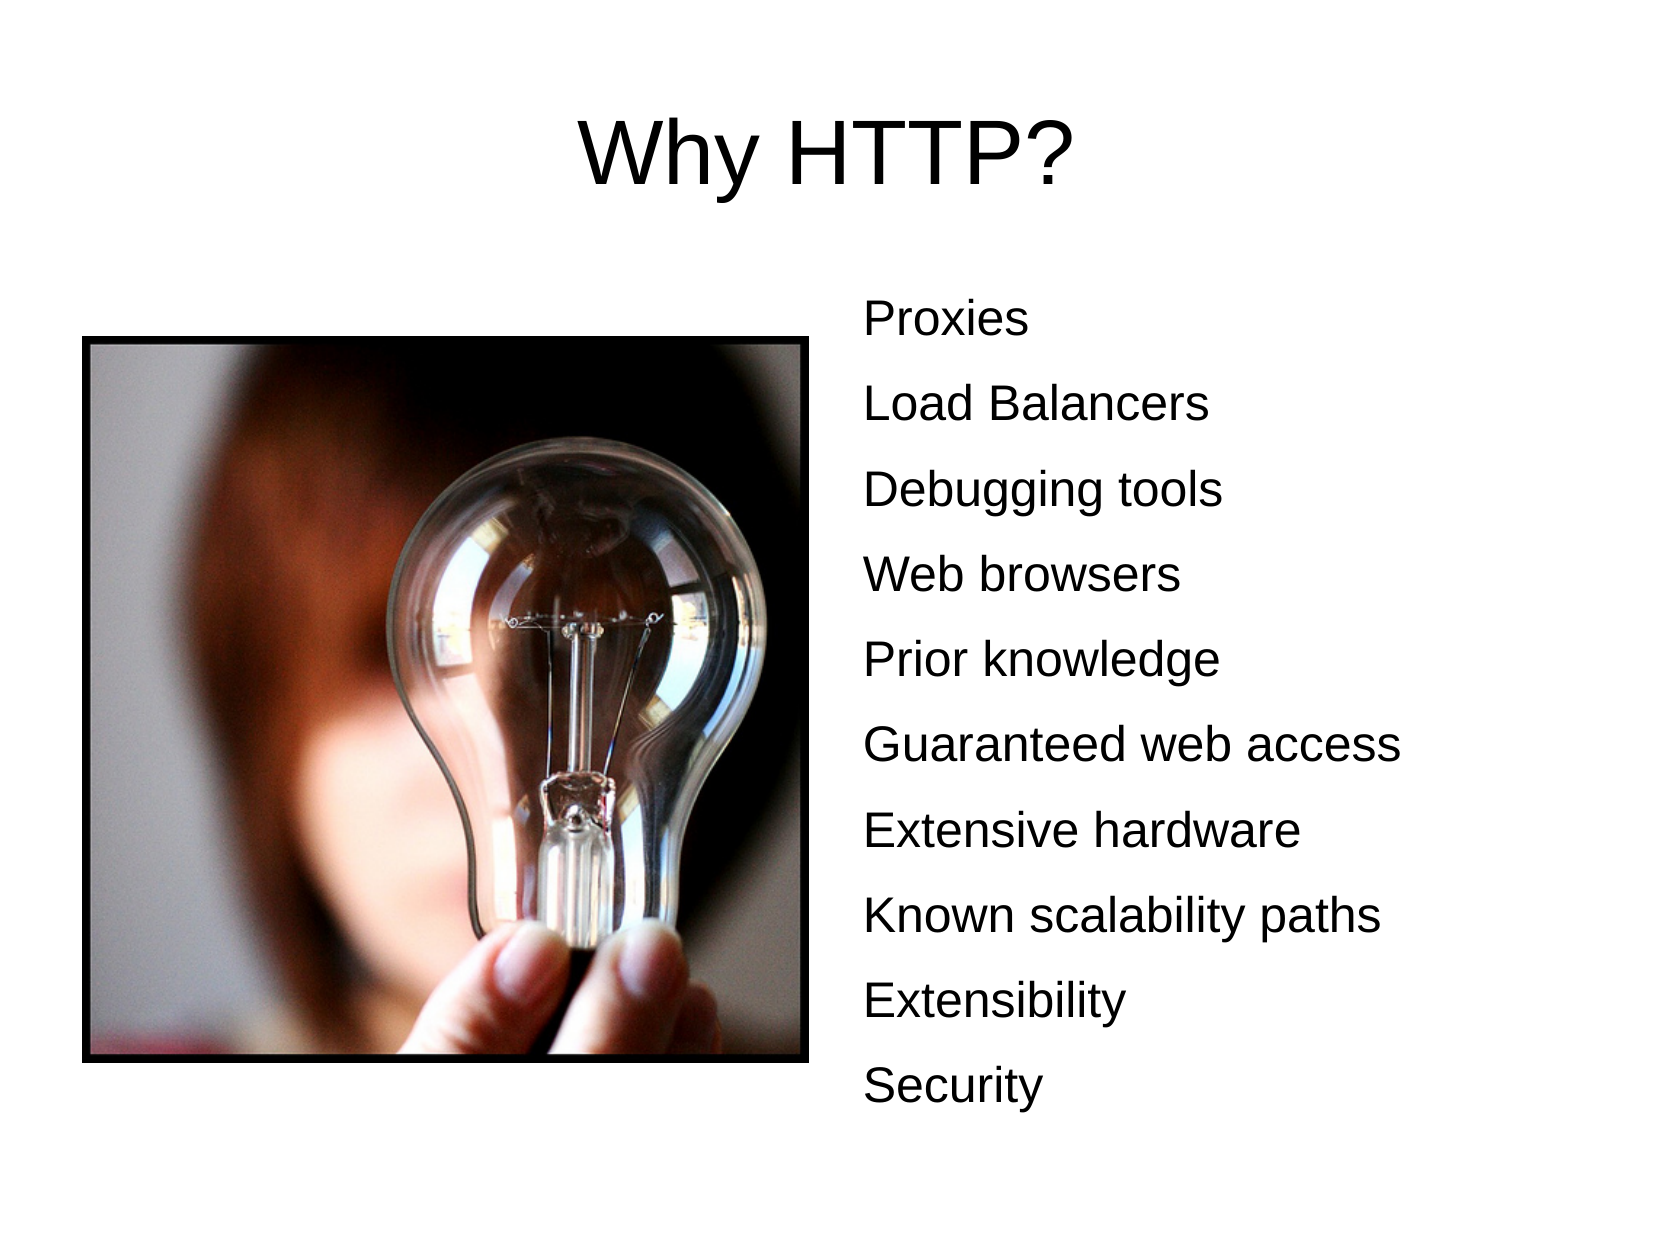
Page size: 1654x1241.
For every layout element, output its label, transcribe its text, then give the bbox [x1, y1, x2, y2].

list Proxies Load Balancers Debugging tools Web browsers Prior knowledge Guaranteed web access Extensive hardware Known scalability paths Extensibility Security [845, 290, 1572, 1114]
picture [82, 336, 809, 1063]
title Why HTTP? [82, 56, 1571, 250]
